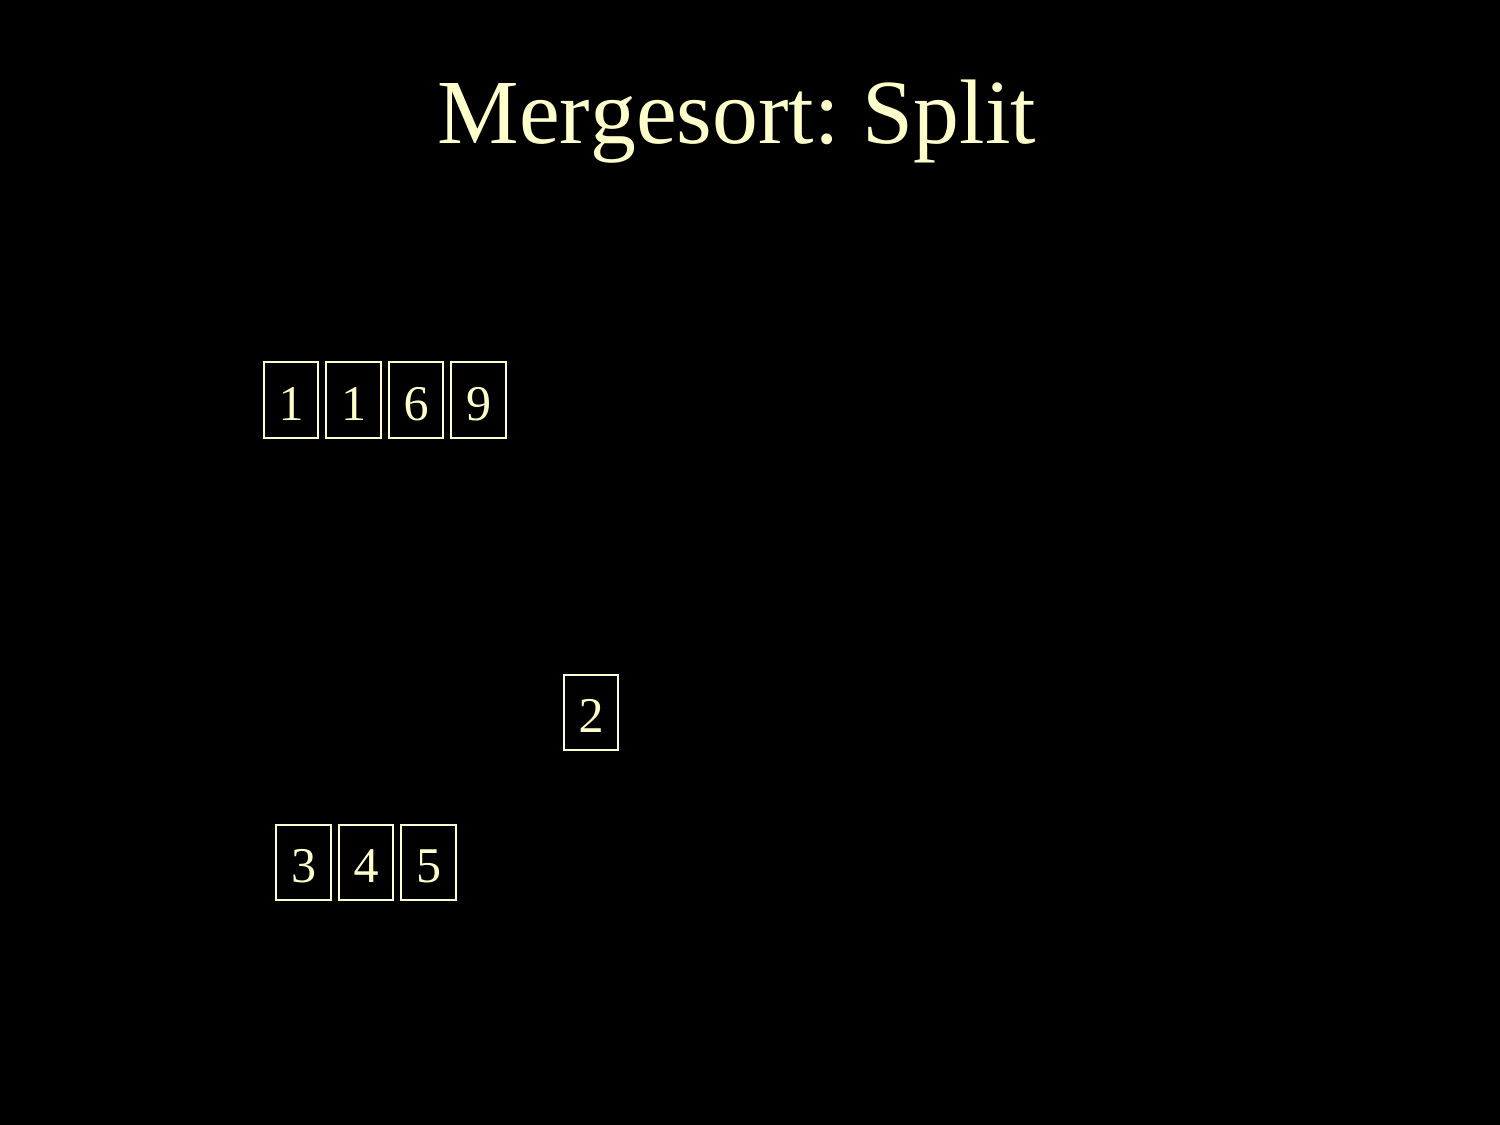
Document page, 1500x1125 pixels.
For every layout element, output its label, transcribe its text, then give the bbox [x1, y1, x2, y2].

text_box 5 [401, 824, 456, 901]
text_box 1 [326, 362, 381, 438]
text_box 3 [276, 824, 331, 901]
text_box 6 [388, 362, 444, 438]
title Mergesort: Split [8, 50, 1467, 176]
text_box 4 [338, 824, 394, 901]
text_box 9 [451, 362, 506, 438]
text_box 2 [563, 674, 619, 751]
text_box 1 [263, 362, 319, 438]
